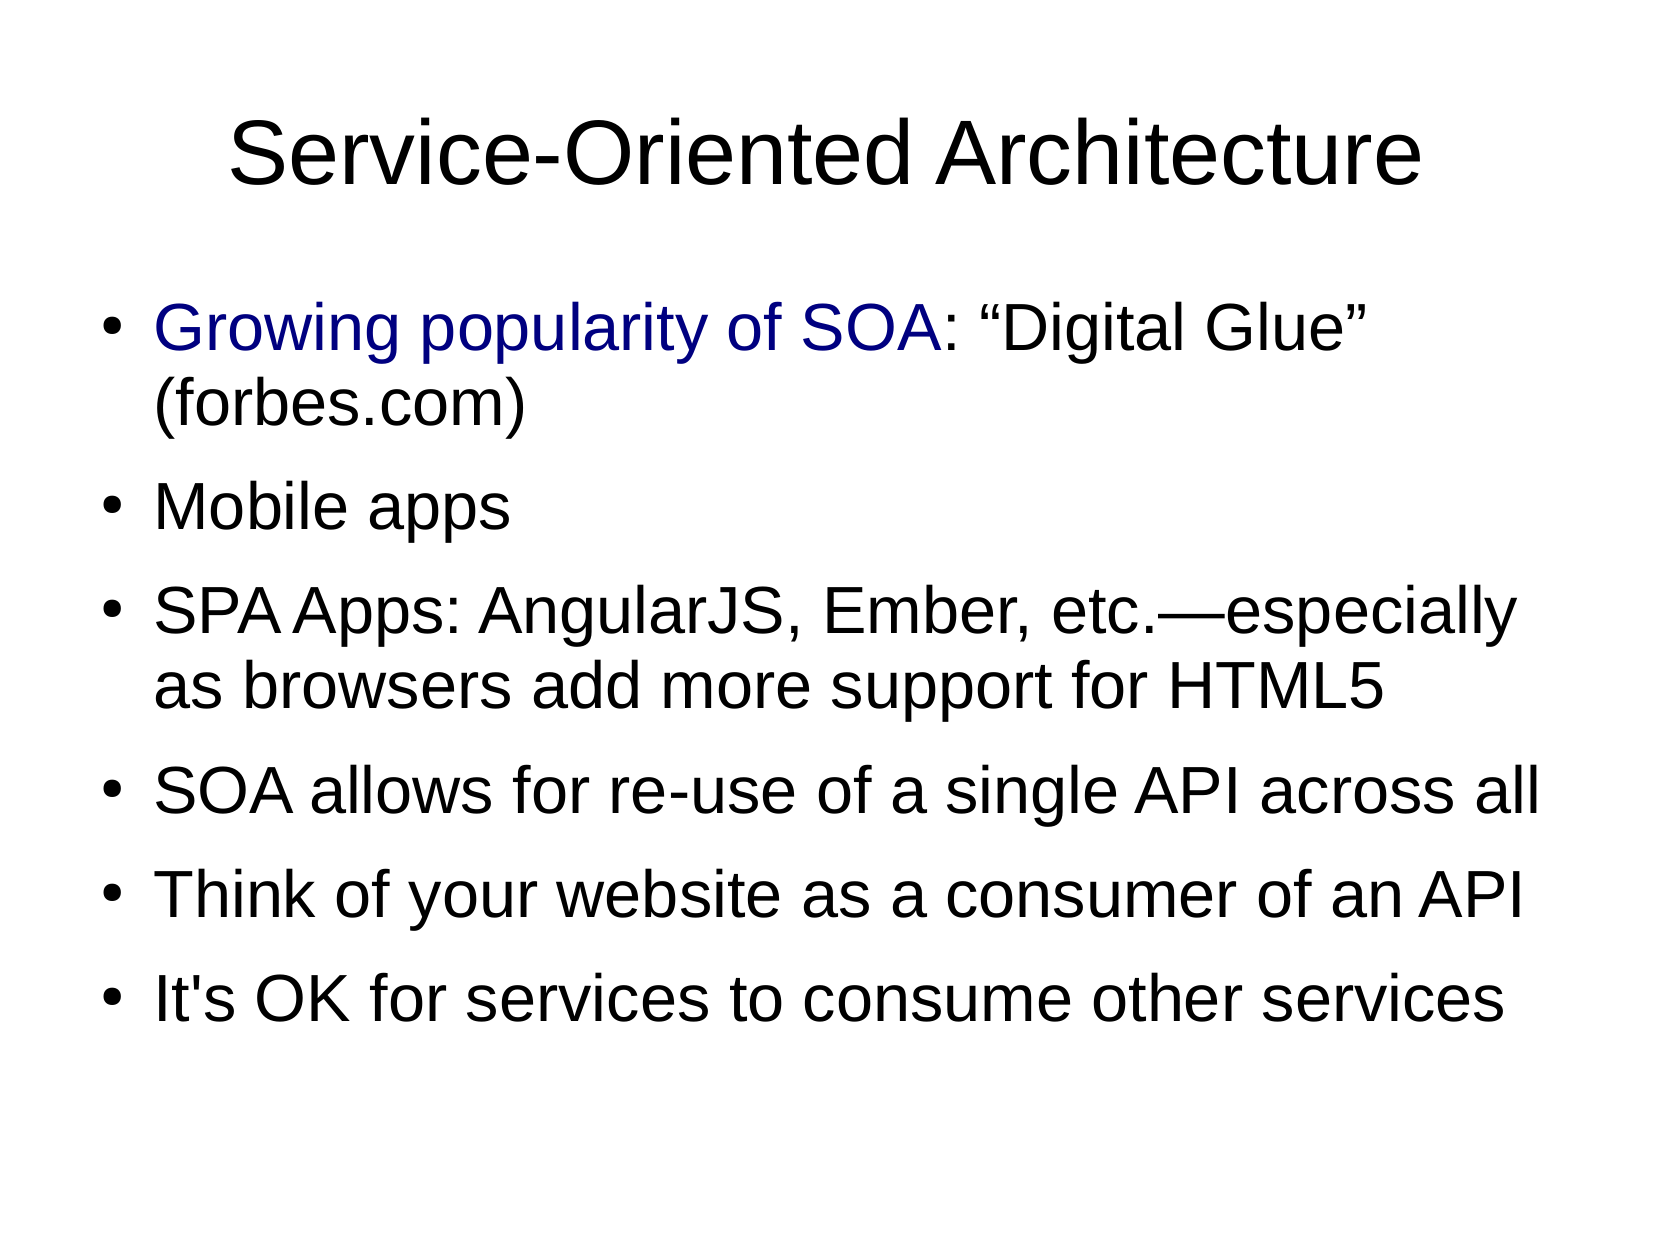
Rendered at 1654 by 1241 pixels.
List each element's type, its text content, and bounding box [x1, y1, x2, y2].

title Service-Oriented Architecture [82, 49, 1571, 257]
list Growing popularity of SOA: “Digital Glue” (forbes.com) Mobile apps SPA Apps: AngularJS, Ember, etc.—especially as browsers add more support for HTML5 SOA allows for re-use of a single API across all Think of your website as a consumer of an API It's OK for services to consume other services [82, 290, 1571, 1051]
